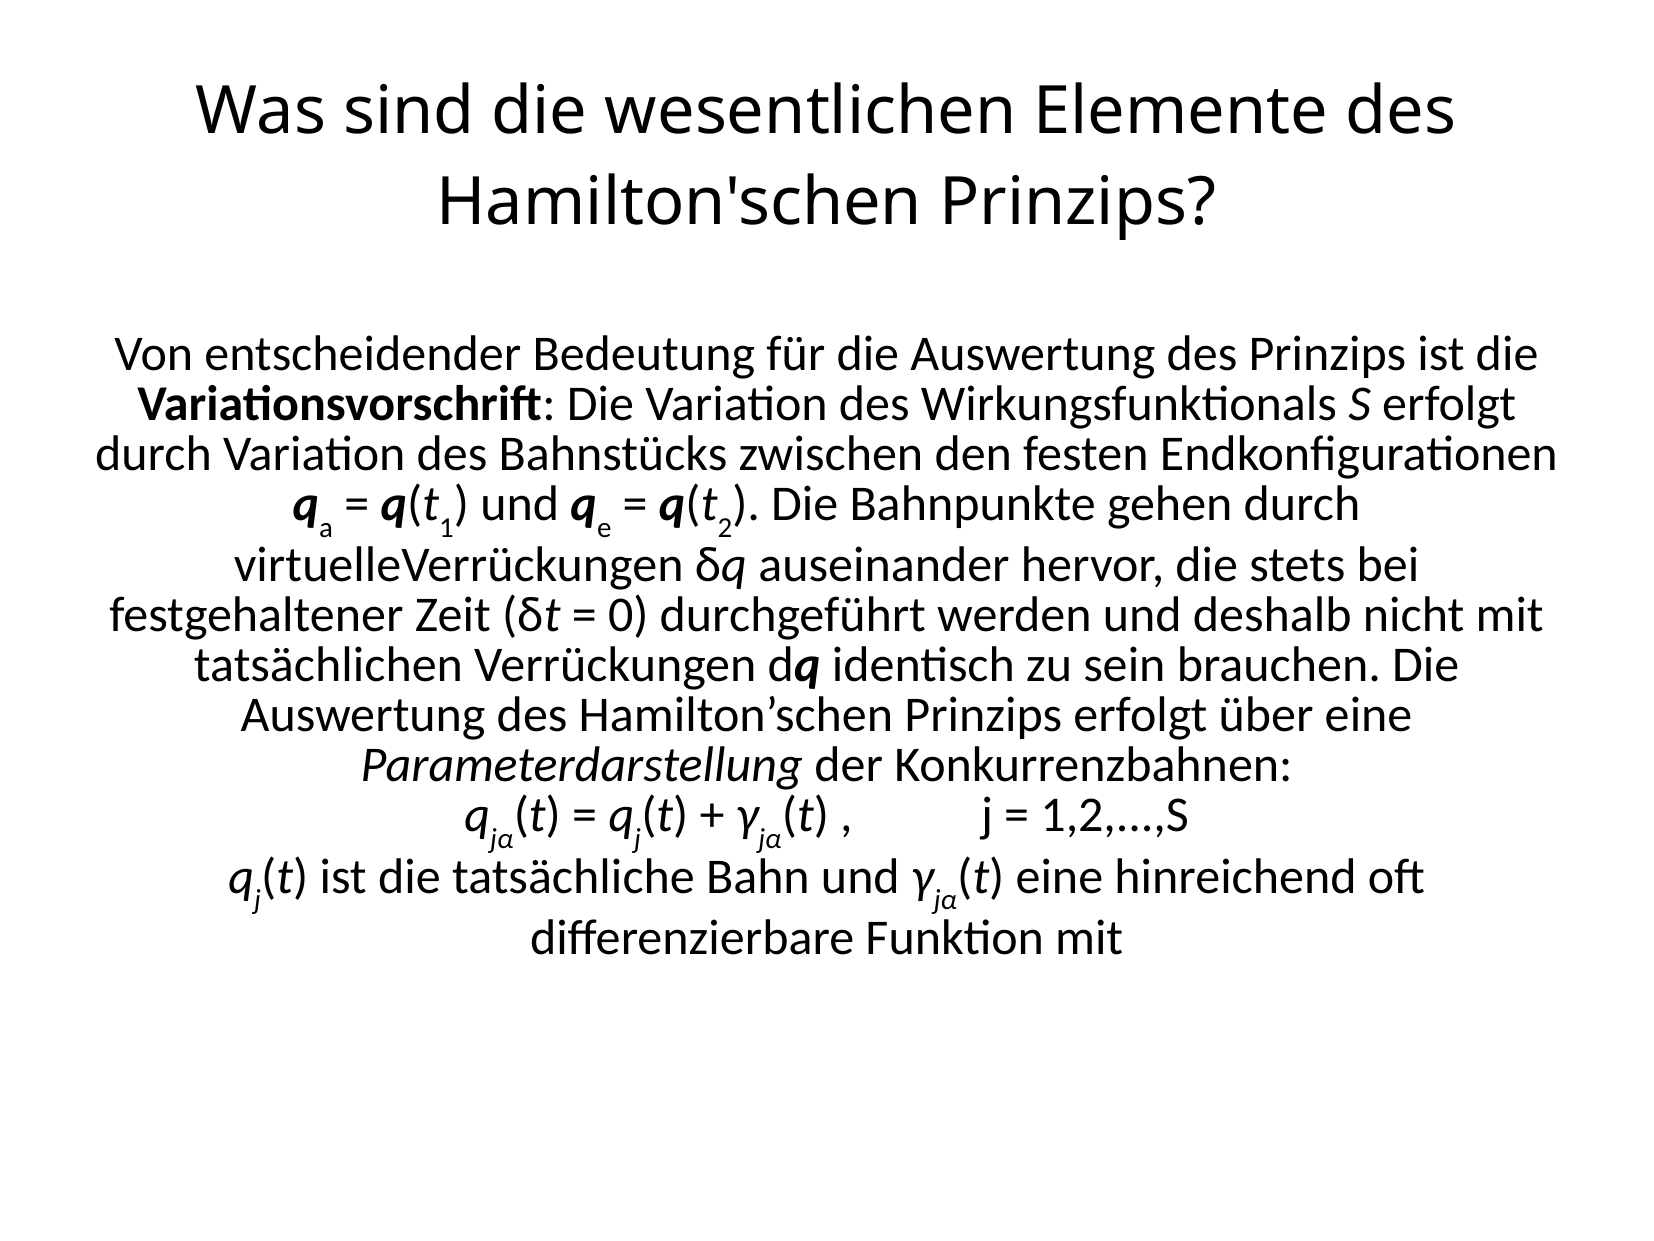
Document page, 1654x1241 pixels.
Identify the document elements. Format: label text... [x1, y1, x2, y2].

subtitle Von entscheidender Bedeutung für die Auswertung des Prinzips ist die Variationsvorschrift: Die Variation des Wirkungsfunktionals S erfolgt durch Variation des Bahnstücks zwischen den festen Endkonfigurationen qa = q(t1) und qe = q(t2). Die Bahnpunkte gehen durch virtuelleVerrückungen δq auseinander hervor, die stets bei festgehaltener Zeit (δt = 0) durchgeführt werden und deshalb nicht mit tatsächlichen Verrückungen dq identisch zu sein brauchen. Die Auswertung des Hamilton’schen Prinzips erfolgt über eine Parameterdarstellung der Konkurrenzbahnen: qjα(t) = qj(t) + γjα(t) , j = 1,2,...,S qj(t) ist die tatsächliche Bahn und γjα(t) eine hinreichend oft differenzierbare Funktion mit [82, 267, 1571, 1033]
title Was sind die wesentlichen Elemente des Hamilton'schen Prinzips? [82, 49, 1571, 257]
